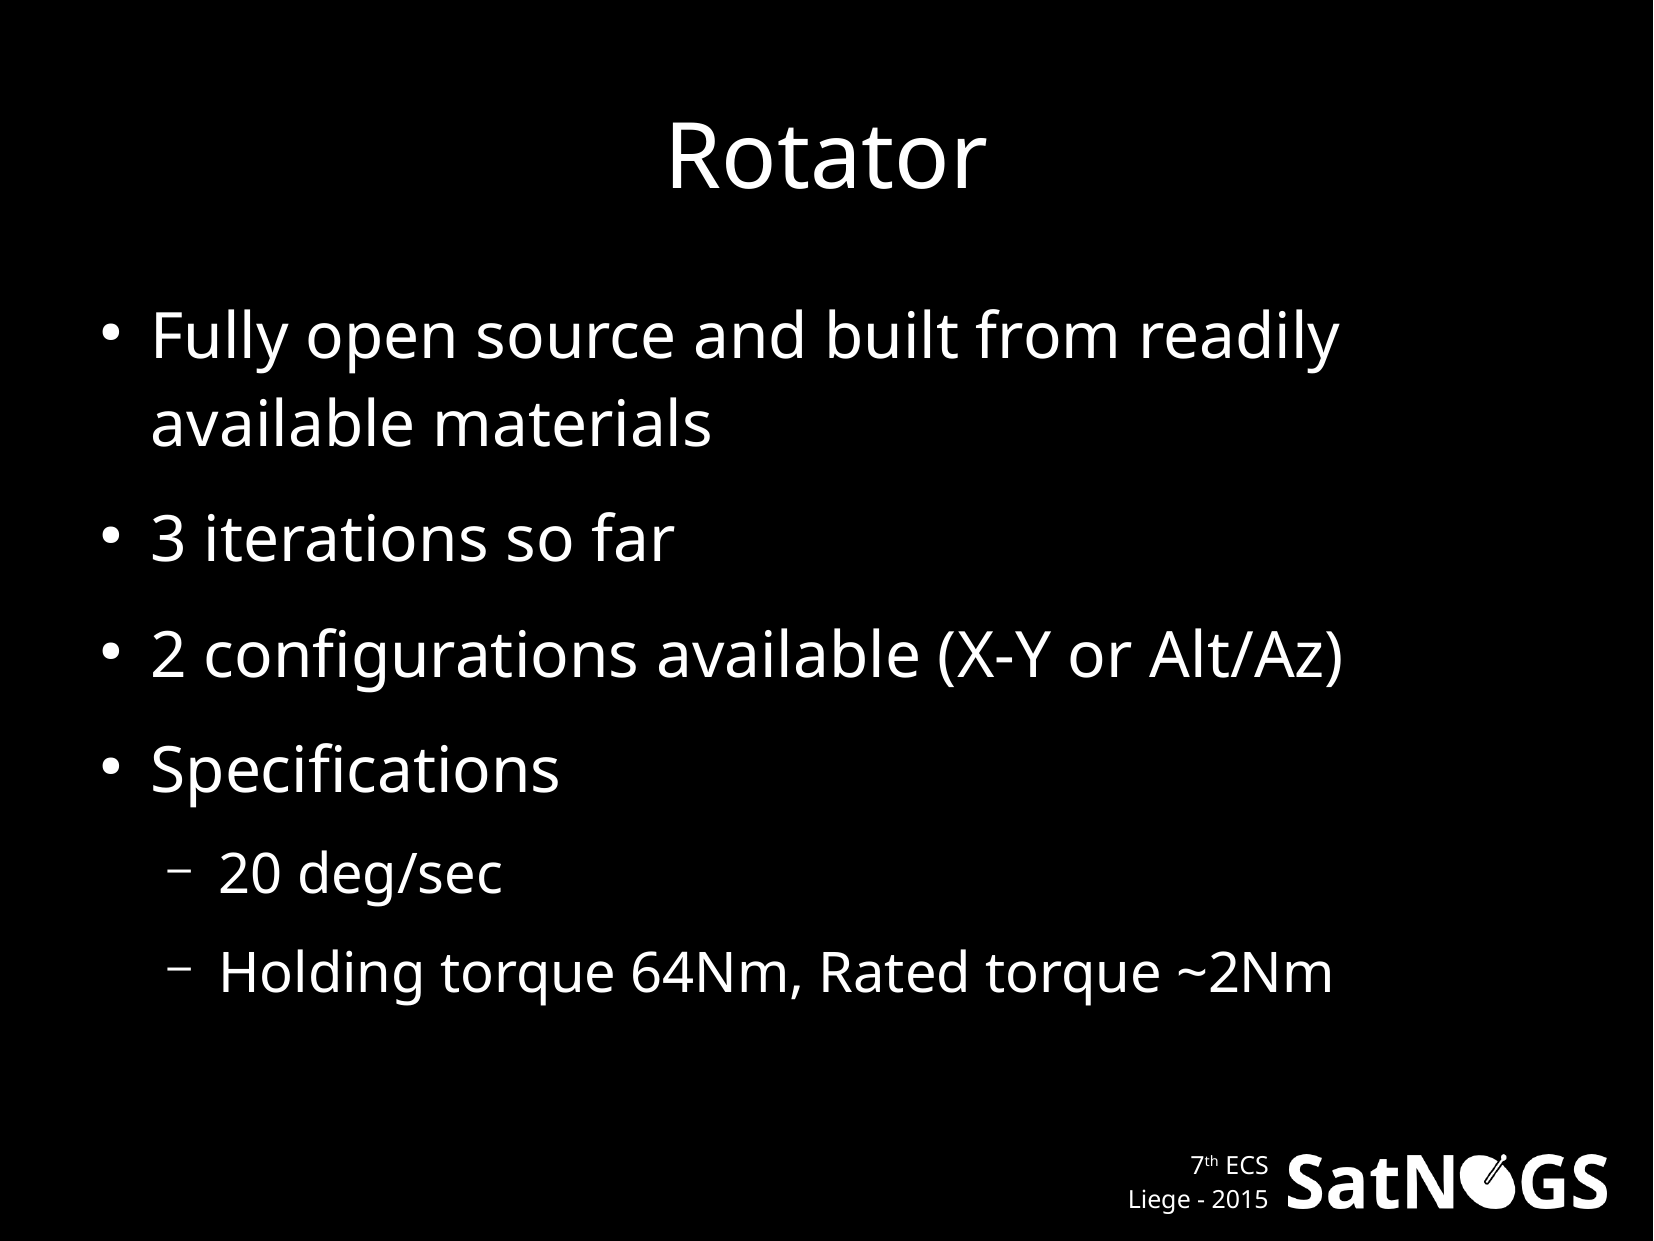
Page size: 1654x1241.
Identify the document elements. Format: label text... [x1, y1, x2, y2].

list Fully open source and built from readily available materials 3 iterations so far 2 configurations available (X-Y or Alt/Az) Specifications 20 deg/sec Holding torque 64Nm, Rated torque ~2Nm [82, 290, 1571, 1010]
picture [1288, 1154, 1607, 1209]
title Rotator [82, 49, 1571, 257]
